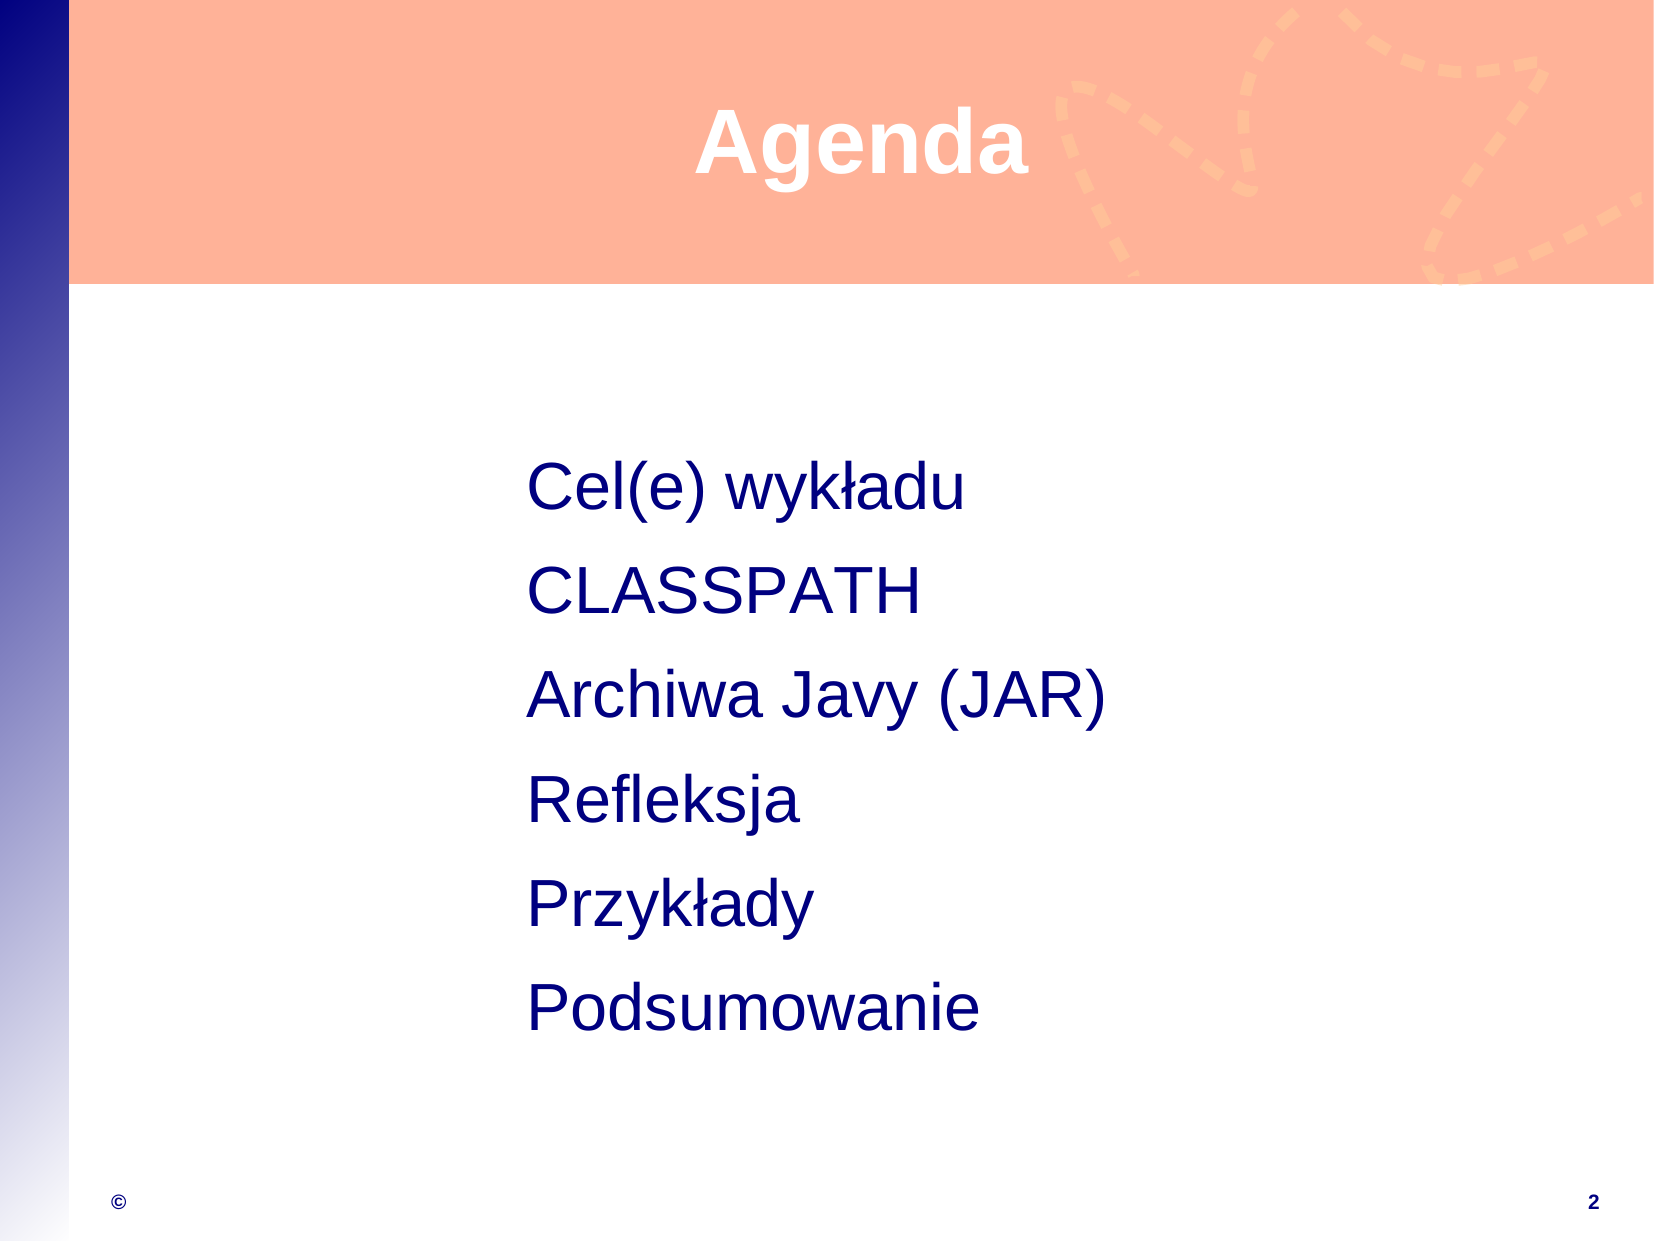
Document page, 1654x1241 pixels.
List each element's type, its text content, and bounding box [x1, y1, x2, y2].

list Cel(e) wykładu CLASSPATH Archiwa Javy (JAR) Refleksja Przykłady Podsumowanie [535, 449, 1189, 1046]
title Agenda [69, 37, 1654, 246]
